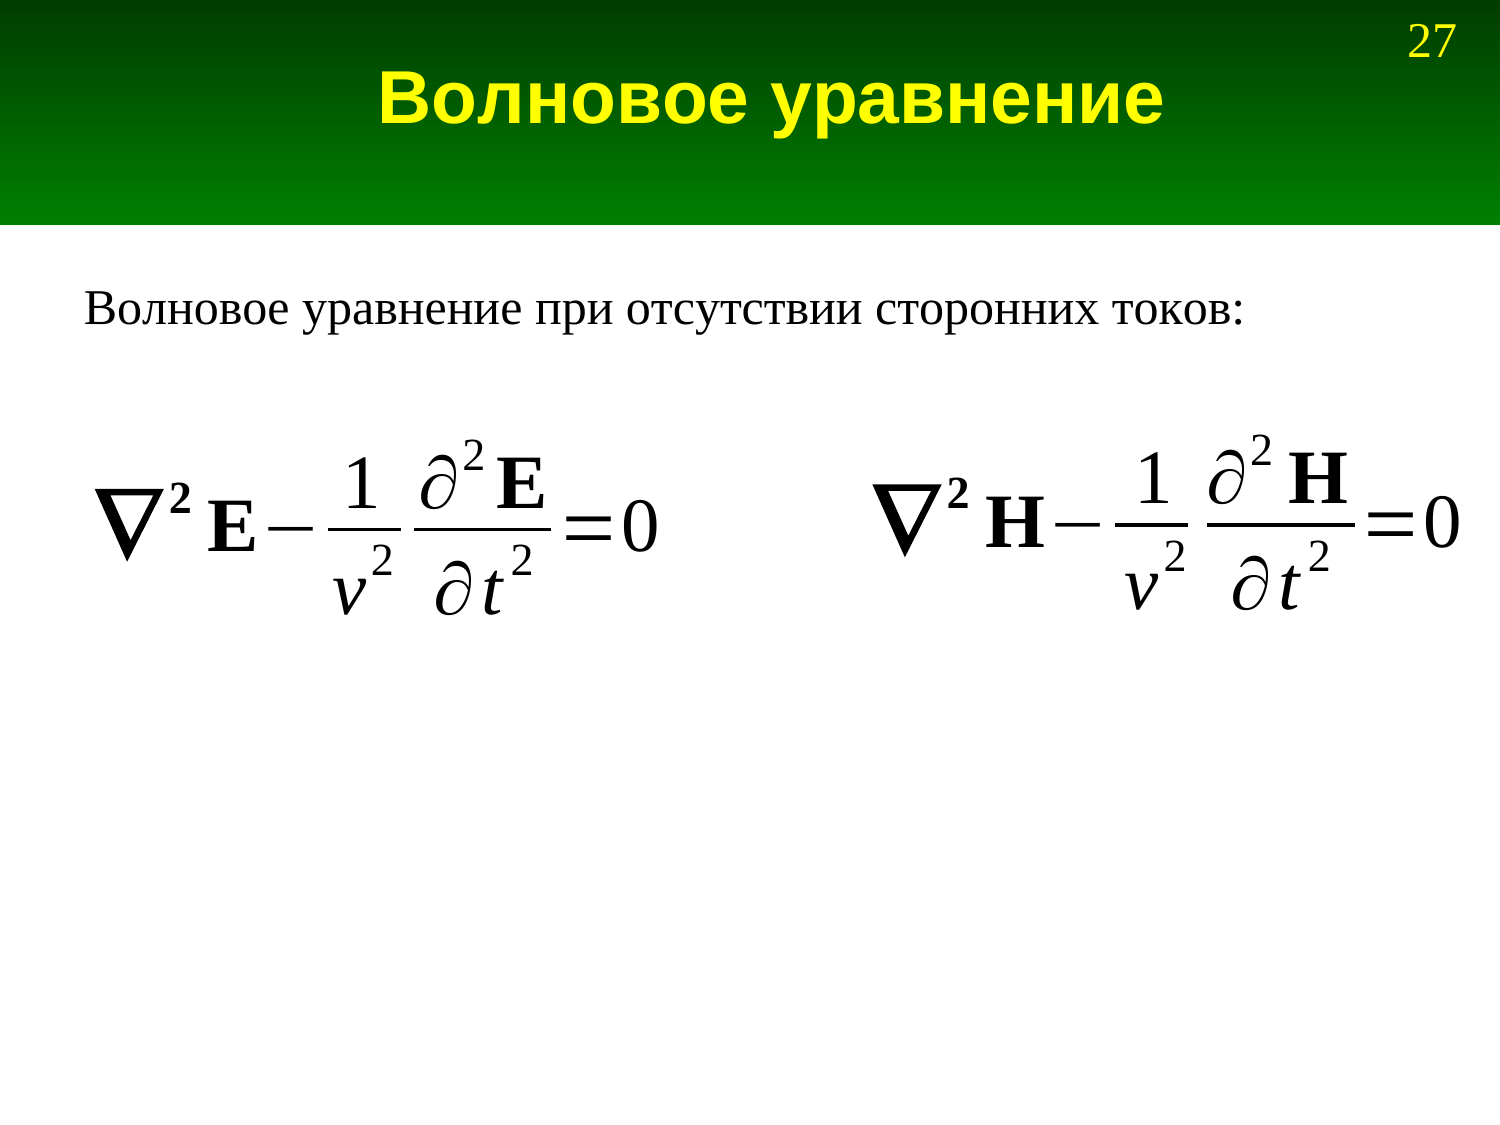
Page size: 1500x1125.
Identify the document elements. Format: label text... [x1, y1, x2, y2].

title Волновое уравнение [123, 0, 1399, 188]
chart [850, 422, 1483, 626]
chart [72, 426, 681, 631]
text_box Волновое уравнение при отсутствии сторонних токов: [69, 267, 1497, 343]
